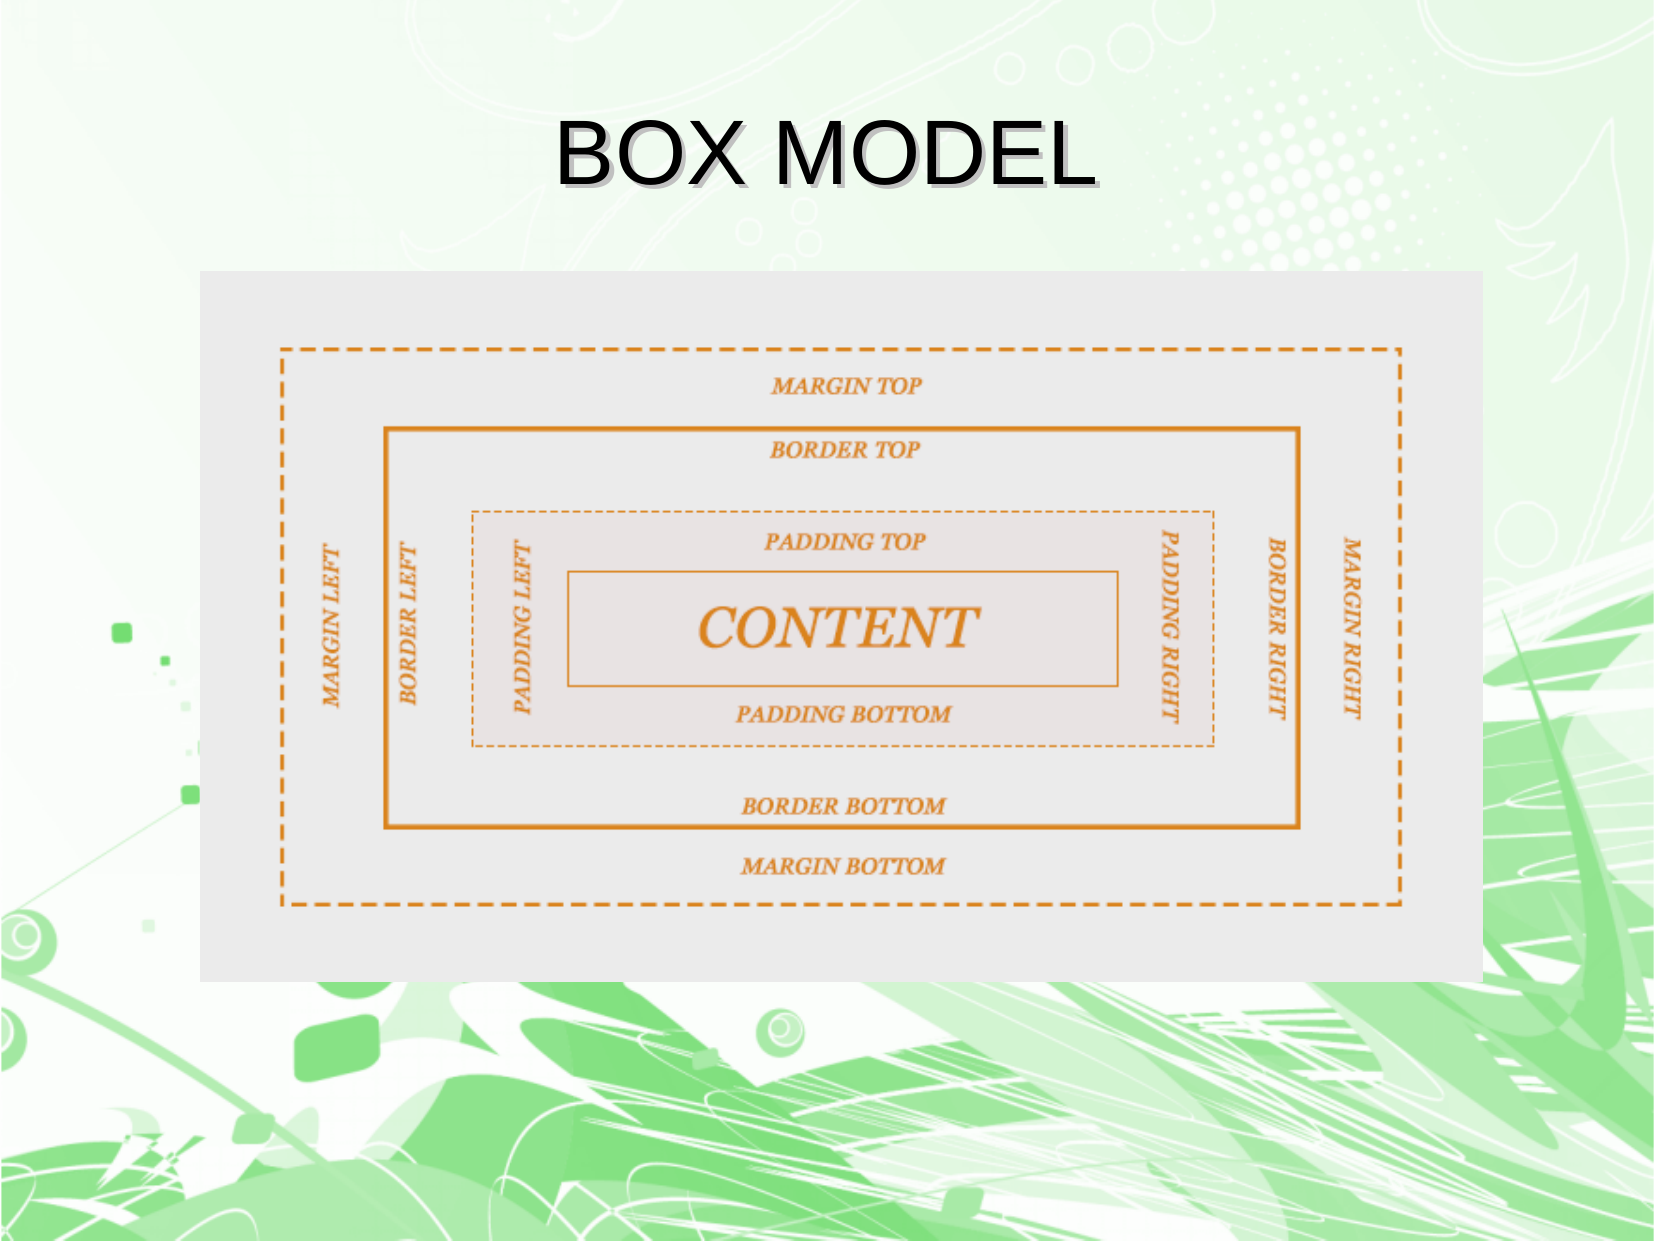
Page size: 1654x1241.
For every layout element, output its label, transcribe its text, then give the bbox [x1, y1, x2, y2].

title BOX MODEL [82, 49, 1571, 257]
picture [0, 0, 1654, 1241]
